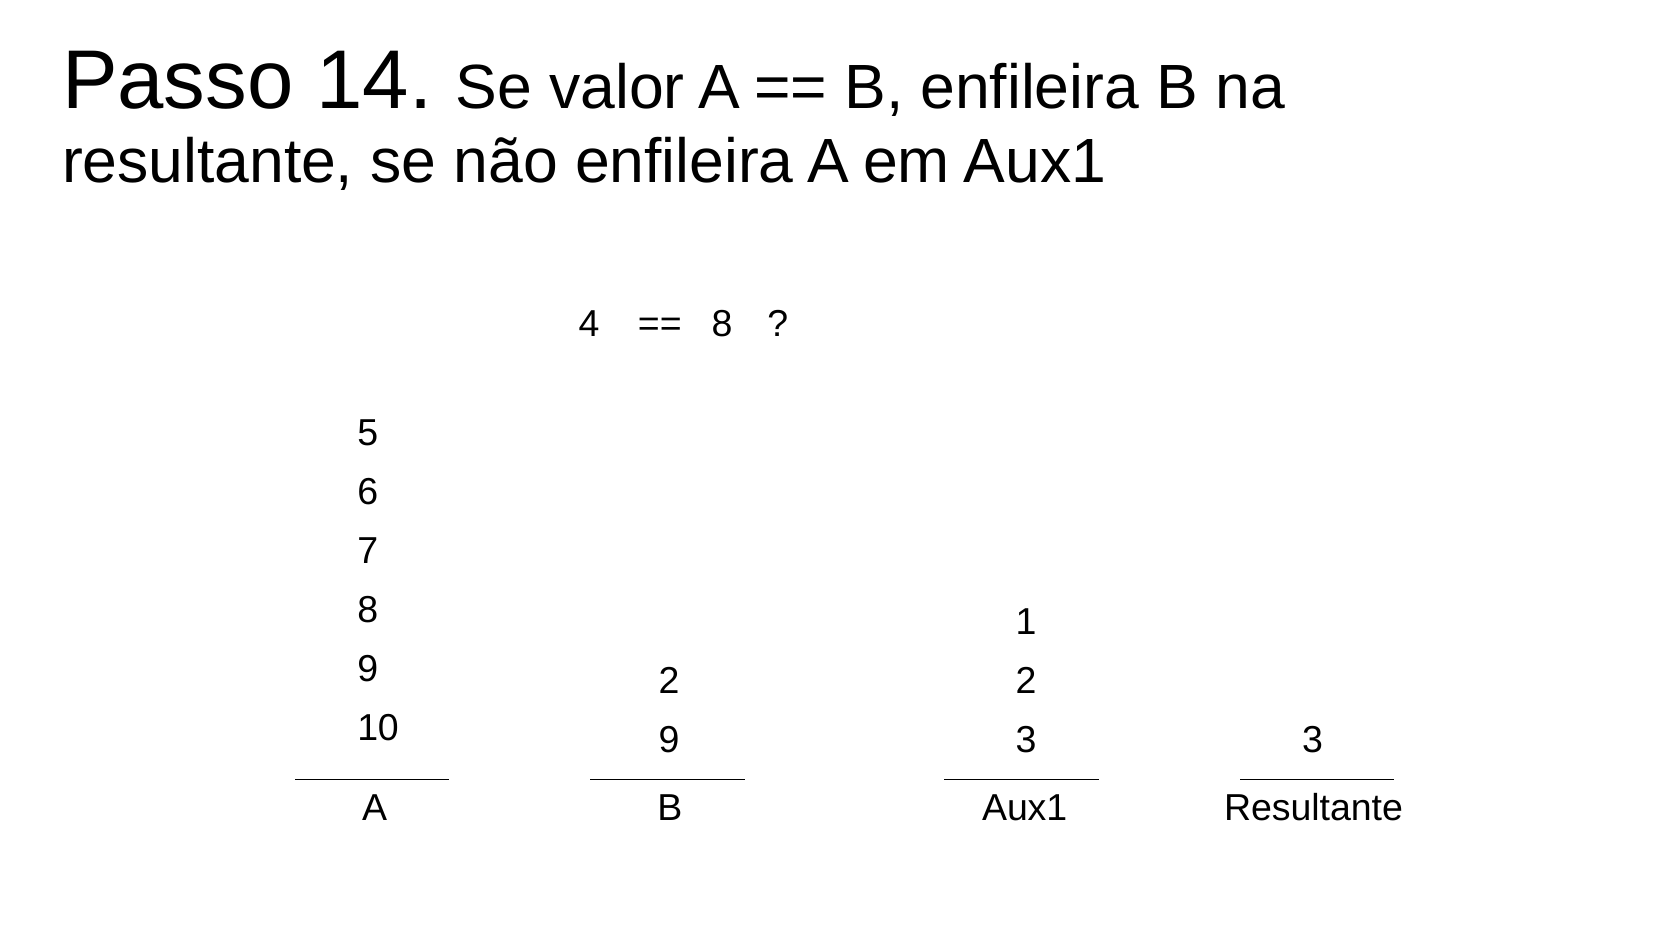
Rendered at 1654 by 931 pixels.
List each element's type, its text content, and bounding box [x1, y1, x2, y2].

text_box == [623, 295, 697, 353]
text_box 10 [342, 699, 426, 756]
text_box 1 [1000, 592, 1052, 650]
text_box 4 [563, 295, 615, 353]
text_box 6 [342, 462, 393, 520]
text_box 8 [697, 295, 748, 353]
text_box 3 [1000, 710, 1052, 768]
text_box 9 [342, 640, 393, 697]
text_box 9 [643, 710, 695, 768]
text_box 7 [342, 521, 393, 579]
text_box 2 [643, 651, 695, 709]
text_box A [347, 779, 508, 837]
text_box ? [752, 295, 804, 353]
text_box Resultante [1209, 779, 1418, 837]
text_box Passo 14. Se valor A == B, enfileira B na resultante, se não enfileira A em Aux1 [47, 25, 1607, 274]
text_box 2 [1000, 651, 1052, 709]
text_box 8 [342, 580, 393, 638]
text_box B [642, 780, 698, 837]
text_box Aux1 [967, 780, 1083, 837]
text_box 5 [342, 403, 393, 461]
text_box 3 [1287, 710, 1338, 768]
